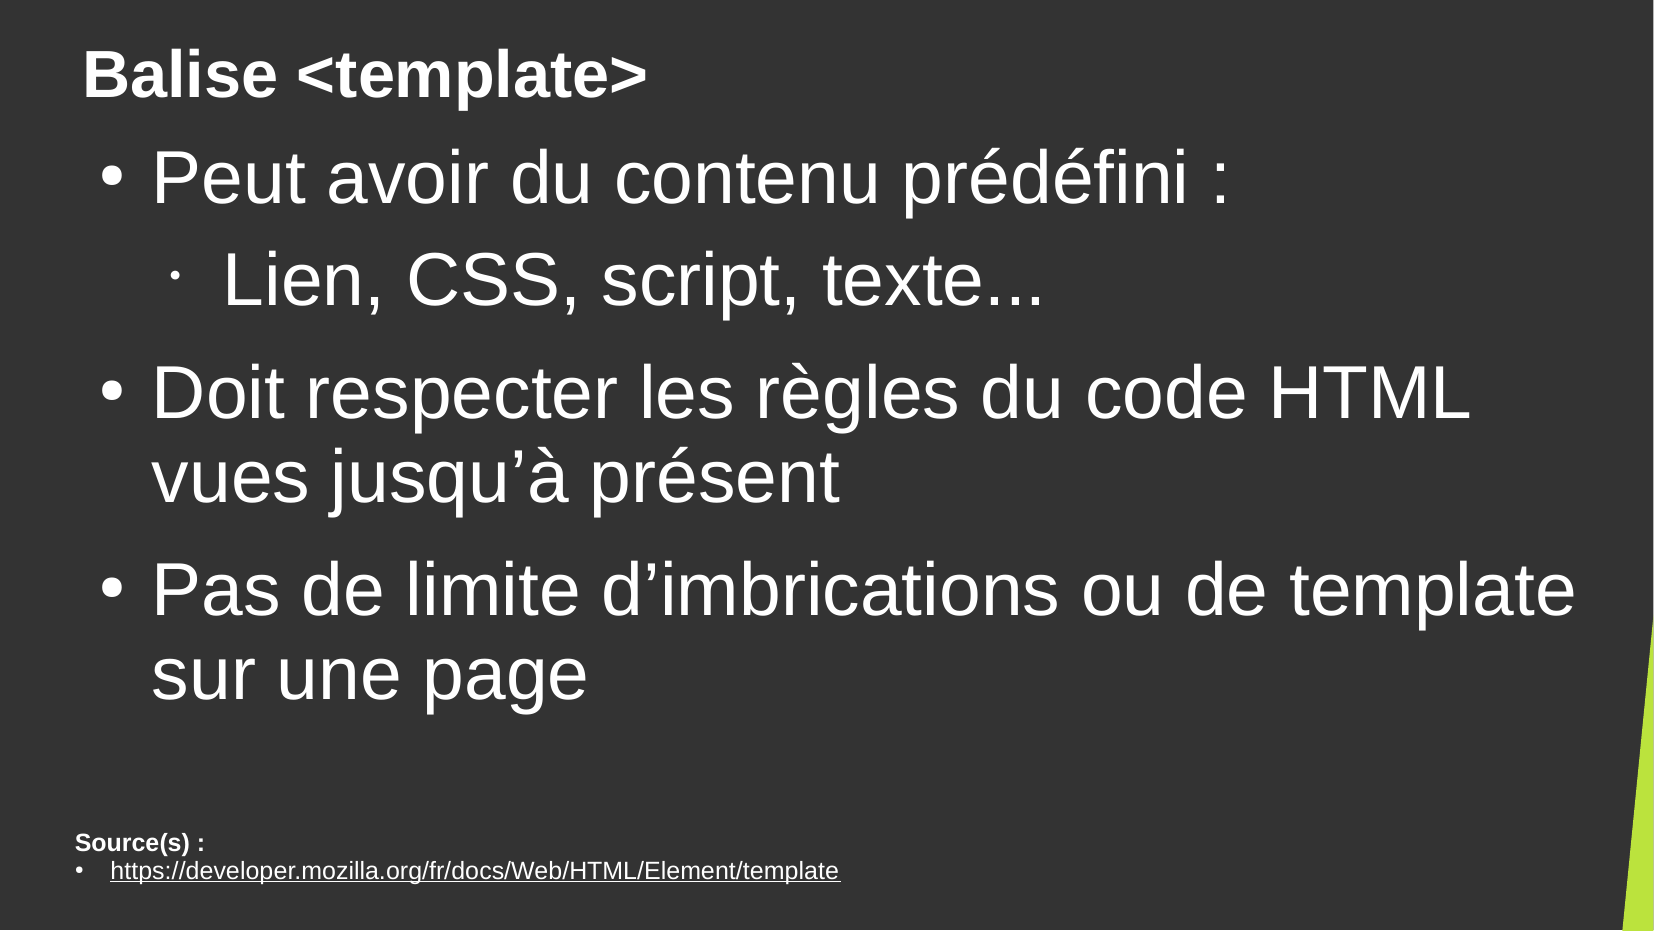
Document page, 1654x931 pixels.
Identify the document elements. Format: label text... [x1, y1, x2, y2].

text_box Source(s) : https://developer.mozilla.org/fr/docs/Web/HTML/Element/template [60, 821, 1546, 931]
list Peut avoir du contenu prédéfini : Lien, CSS, script, texte... Doit respecter les règles du code HTML vues jusqu’à présent Pas de limite d’imbrications ou de template sur une page [80, 135, 1619, 721]
text_box [1622, 609, 1654, 931]
title Balise <template> [82, 37, 1571, 112]
